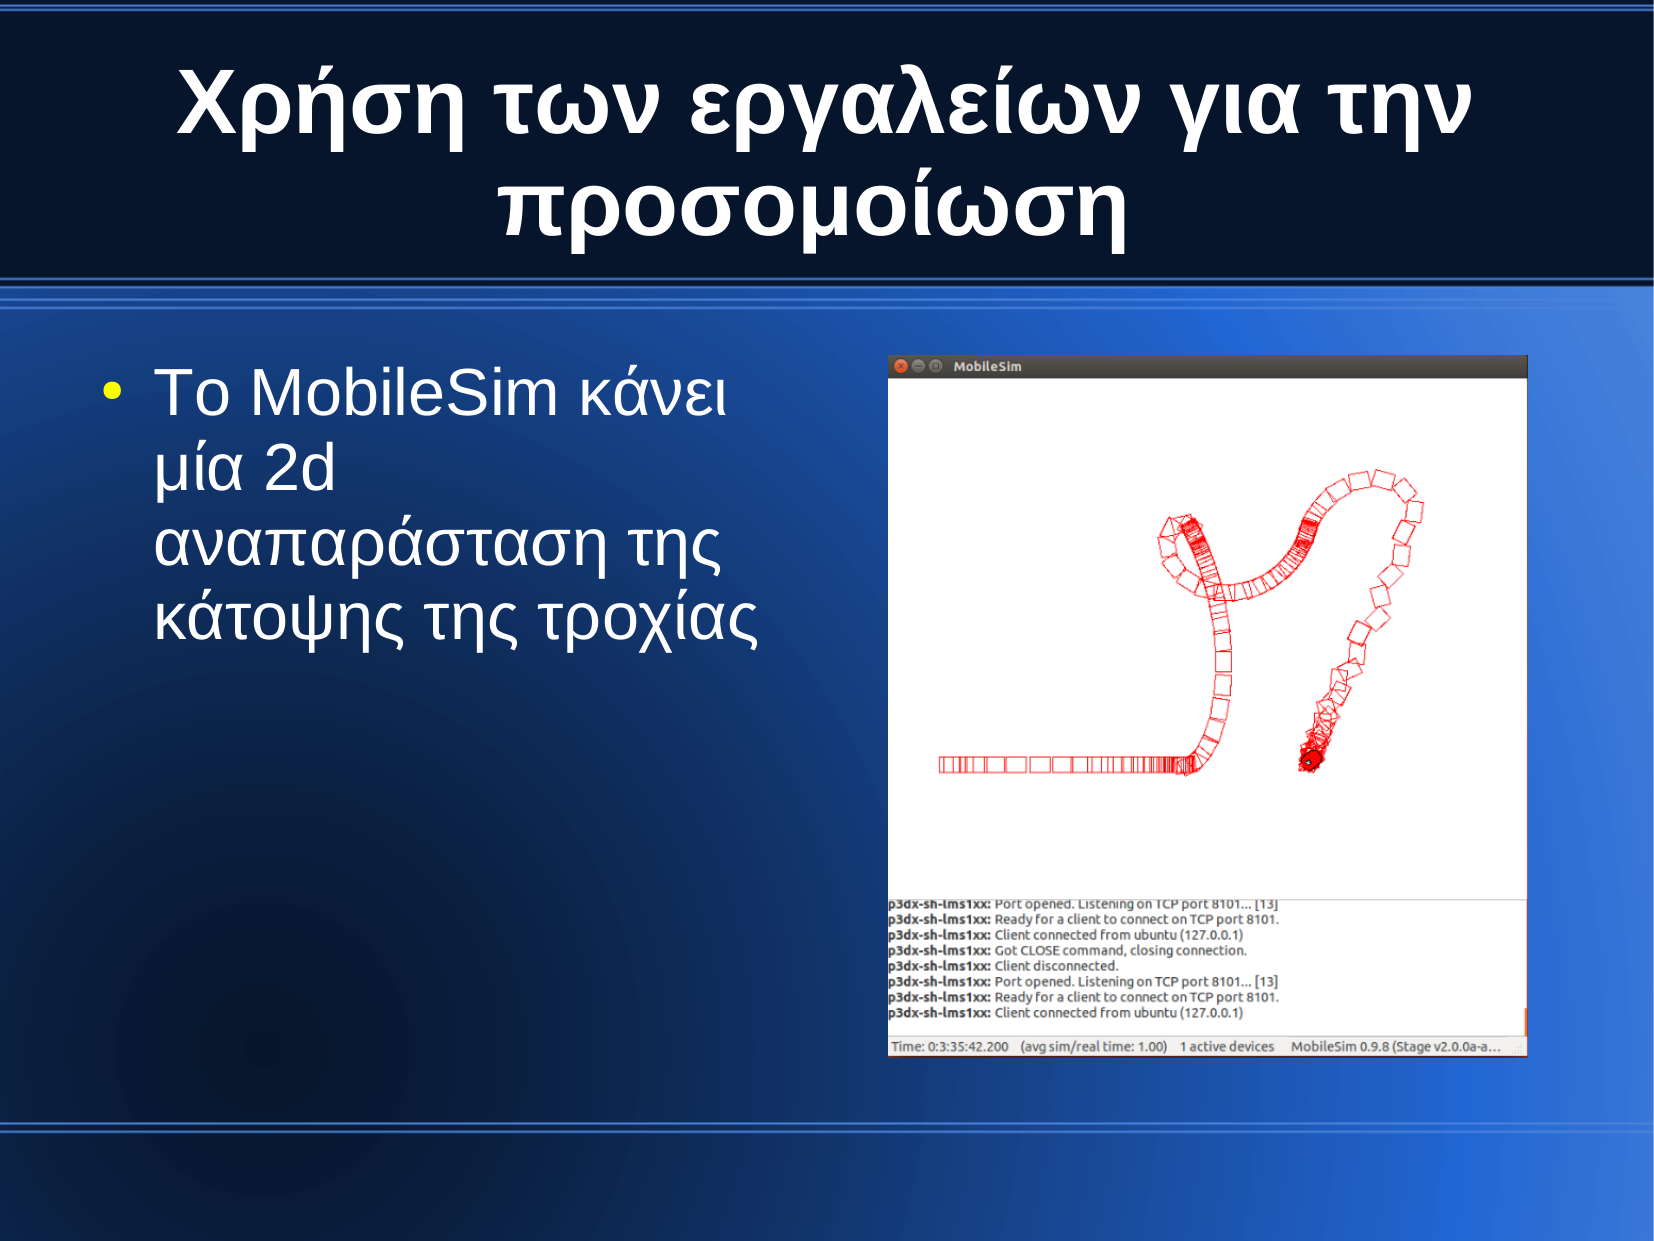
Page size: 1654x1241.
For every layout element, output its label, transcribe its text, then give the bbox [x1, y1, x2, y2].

title Χρήση των εργαλείων για την προσομοίωση [82, 49, 1571, 257]
picture [0, 0, 1654, 1241]
list Το MobileSim κάνει μία 2d αναπαράσταση της κάτοψης της τροχίας [82, 355, 809, 1058]
